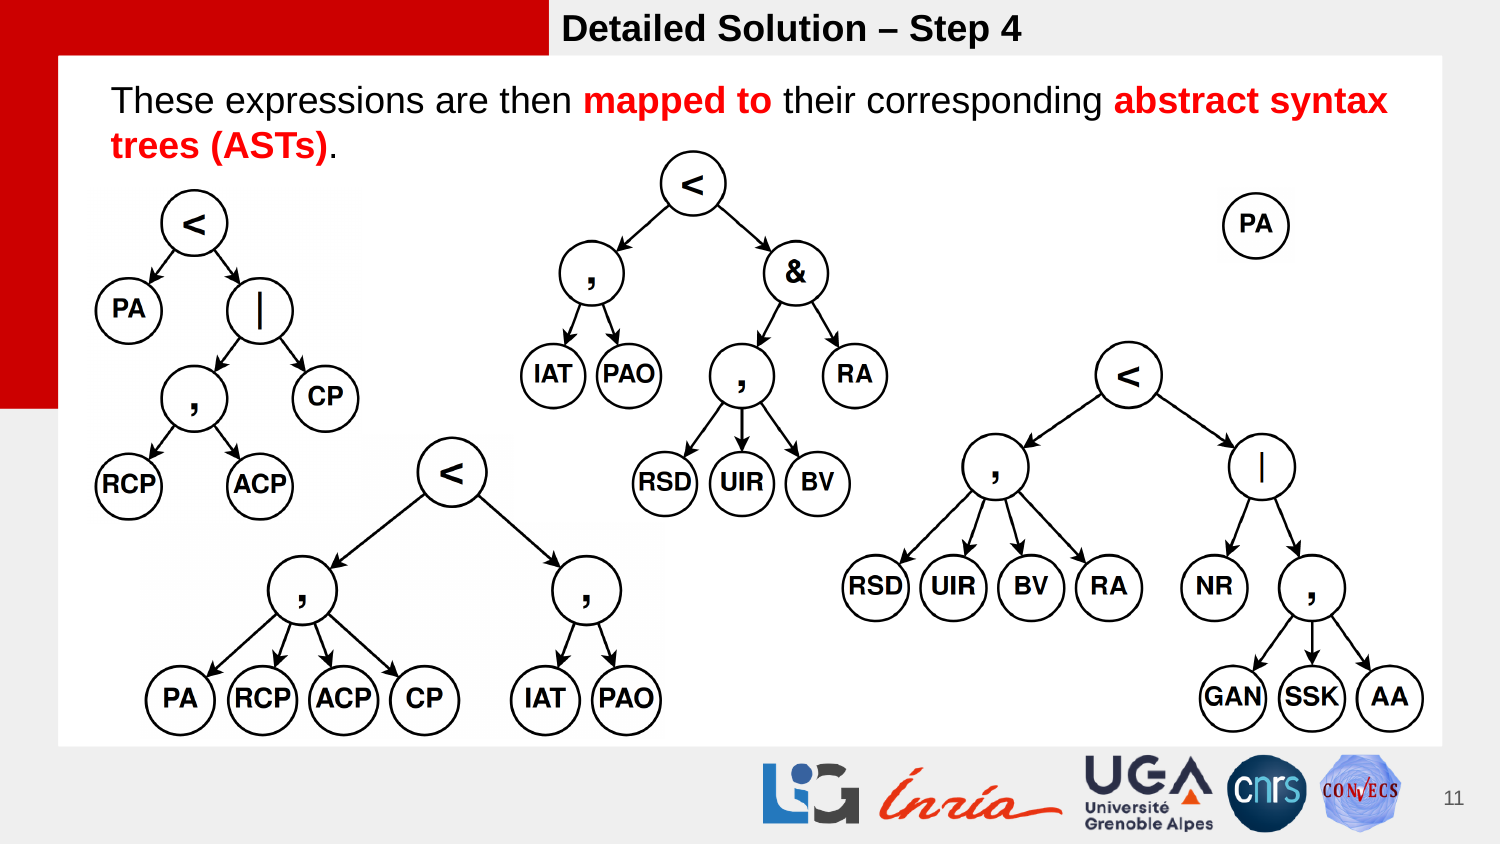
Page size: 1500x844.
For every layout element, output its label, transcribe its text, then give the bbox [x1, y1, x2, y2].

text_box These expressions are then mapped to their corresponding abstract syntax trees (ASTs). [95, 72, 1405, 179]
picture [0, 0, 1500, 844]
slide_number <number> [1389, 764, 1480, 830]
text_box Detailed Solution – Step 4 [546, 0, 1441, 55]
